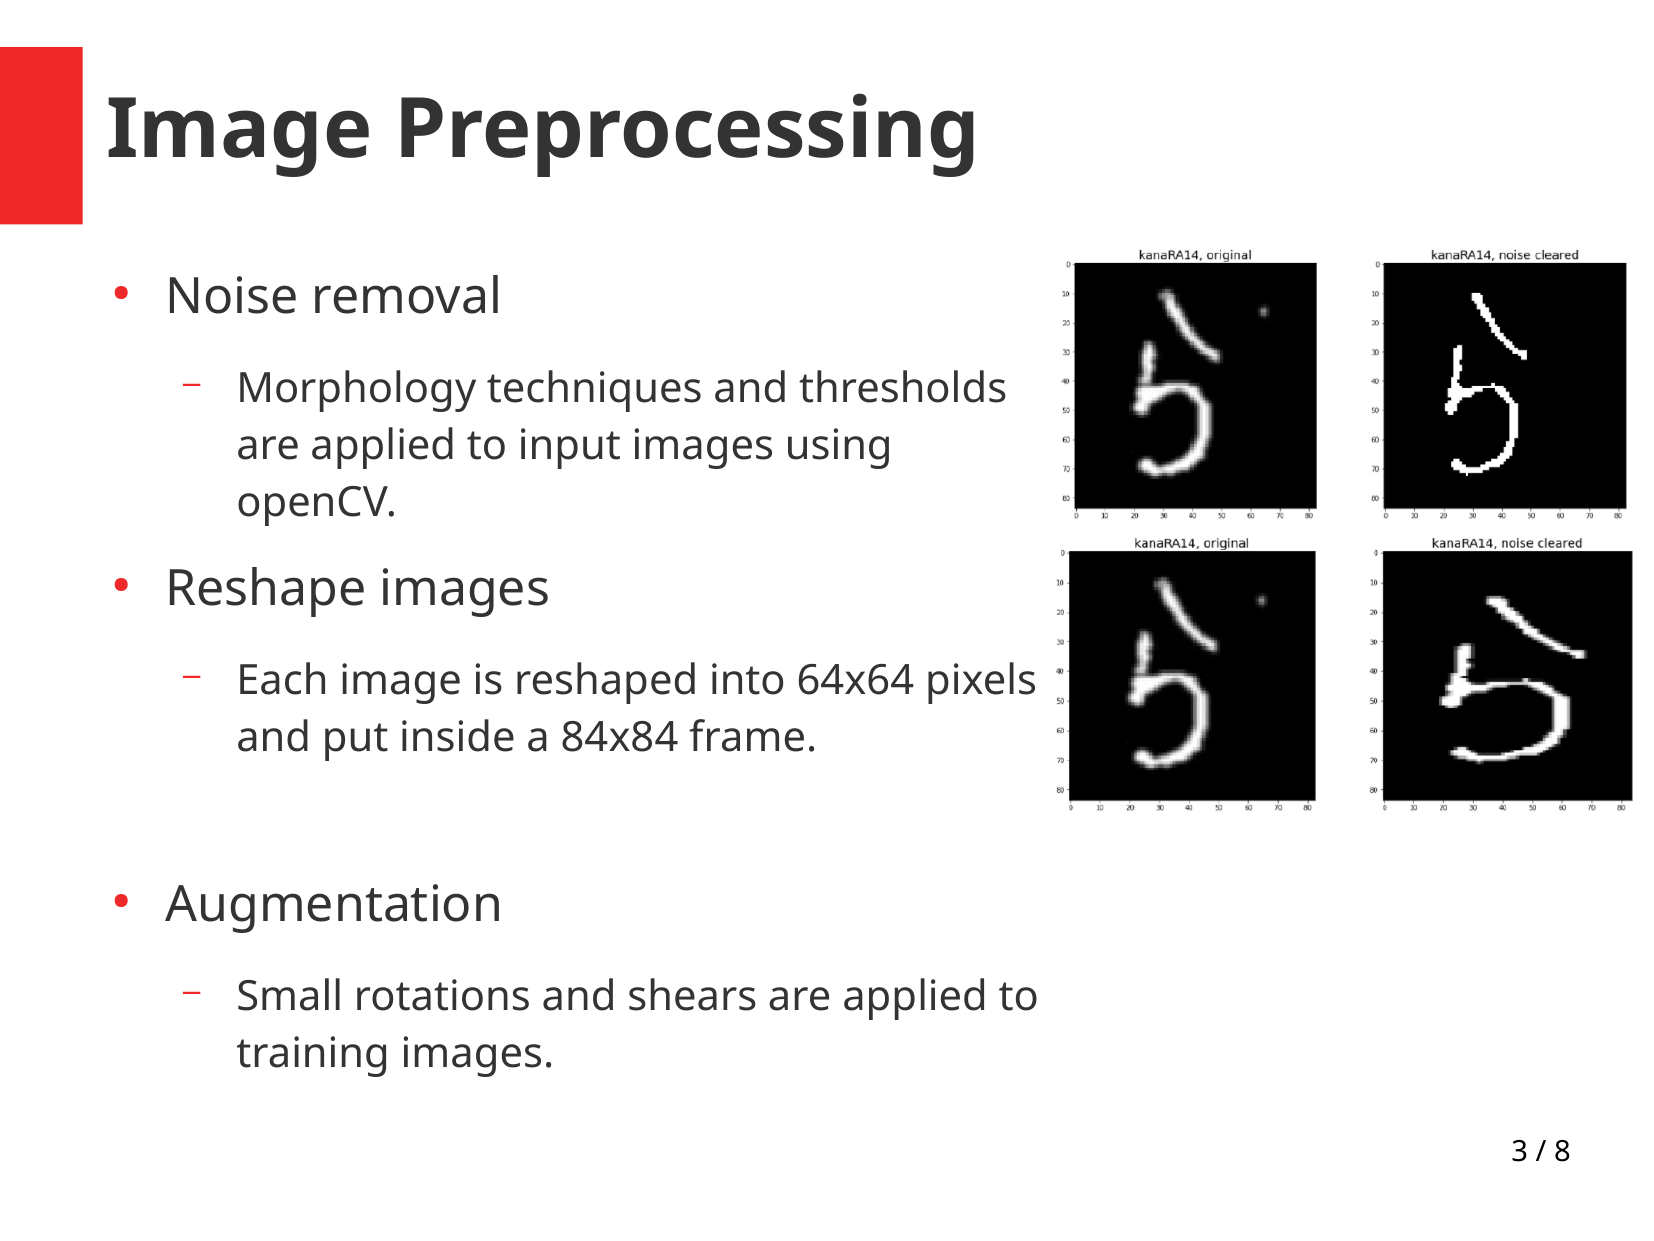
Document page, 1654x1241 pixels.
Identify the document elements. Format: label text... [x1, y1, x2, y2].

title Image Preprocessing [106, 49, 1571, 201]
picture [1052, 531, 1635, 815]
picture [1051, 238, 1629, 521]
list Noise removal Morphology techniques and thresholds are applied to input images using openCV. Reshape images Each image is reshaped into 64x64 pixels and put inside a 84x84 frame. Augmentation Small rotations and shears are applied to training images. [94, 259, 1052, 1193]
